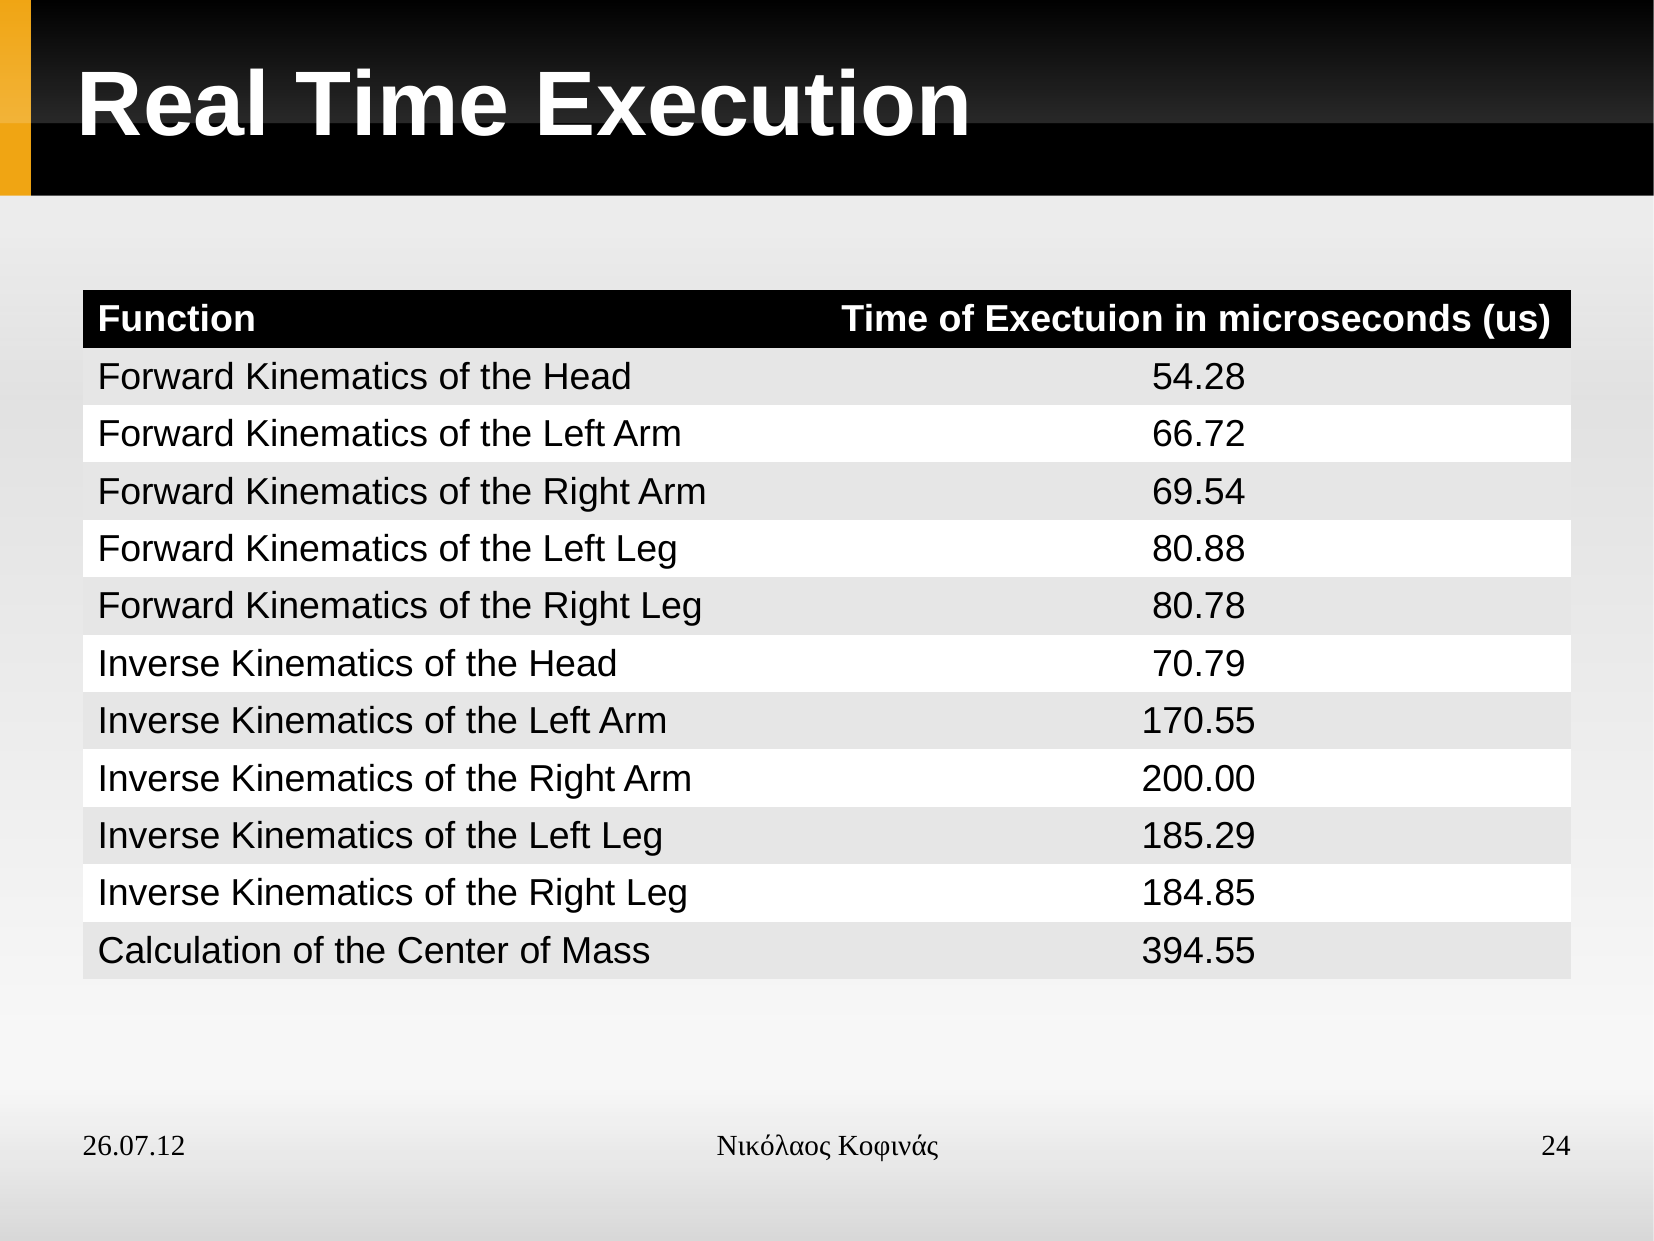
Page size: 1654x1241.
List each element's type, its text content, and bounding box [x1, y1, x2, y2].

table_cell Forward Kinematics of the Left Leg [83, 520, 827, 577]
table_cell Inverse Kinematics of the Head [83, 635, 827, 692]
table_cell Forward Kinematics of the Right Leg [83, 577, 827, 635]
table_cell 185.29 [827, 807, 1571, 864]
table_header Time of Exectuion in microseconds (us) [827, 290, 1571, 348]
table_cell 170.55 [827, 692, 1571, 749]
table_cell Forward Kinematics of the Right Arm [83, 462, 827, 520]
title Real Time Execution [76, 0, 1565, 208]
picture [0, 0, 1654, 1241]
table_cell Calculation of the Center of Mass [83, 922, 827, 979]
table_cell 66.72 [827, 405, 1571, 462]
table_cell Forward Kinematics of the Head [83, 348, 827, 405]
table_cell 54.28 [827, 348, 1571, 405]
table_cell Inverse Kinematics of the Left Arm [83, 692, 827, 749]
table_cell 80.78 [827, 577, 1571, 635]
table_cell 70.79 [827, 635, 1571, 692]
table_cell 184.85 [827, 864, 1571, 922]
table_cell 200.00 [827, 749, 1571, 807]
table_cell 394.55 [827, 922, 1571, 979]
table_cell Inverse Kinematics of the Left Leg [83, 807, 827, 864]
table_cell 69.54 [827, 462, 1571, 520]
table_cell Inverse Kinematics of the Right Leg [83, 864, 827, 922]
table_cell 80.88 [827, 520, 1571, 577]
table_header Function [83, 290, 827, 348]
table_cell Forward Kinematics of the Left Arm [83, 405, 827, 462]
table_cell Inverse Kinematics of the Right Arm [83, 749, 827, 807]
